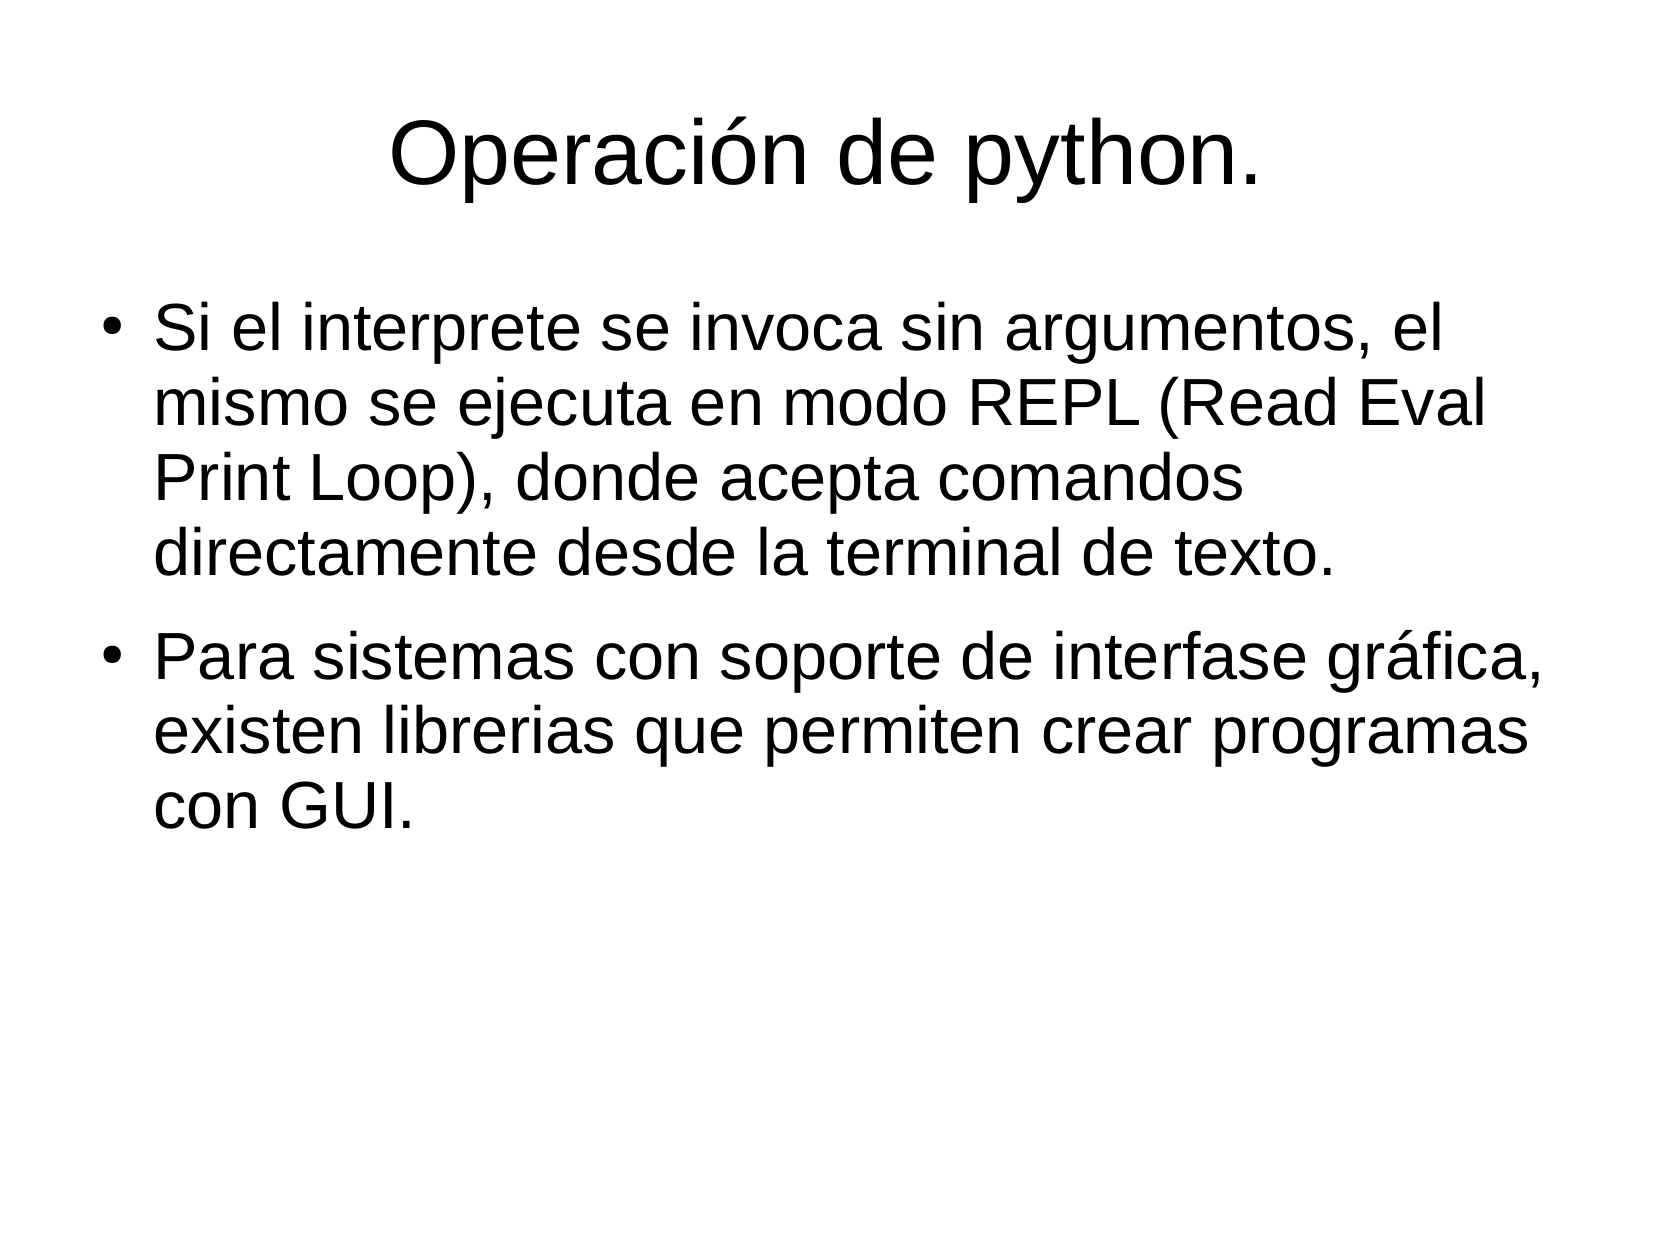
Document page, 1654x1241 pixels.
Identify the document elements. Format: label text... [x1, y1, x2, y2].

title Operación de python. [82, 49, 1571, 257]
list Si el interprete se invoca sin argumentos, el mismo se ejecuta en modo REPL (Read Eval Print Loop), donde acepta comandos directamente desde la terminal de texto. Para sistemas con soporte de interfase gráfica, existen librerias que permiten crear programas con GUI. [82, 290, 1571, 1010]
